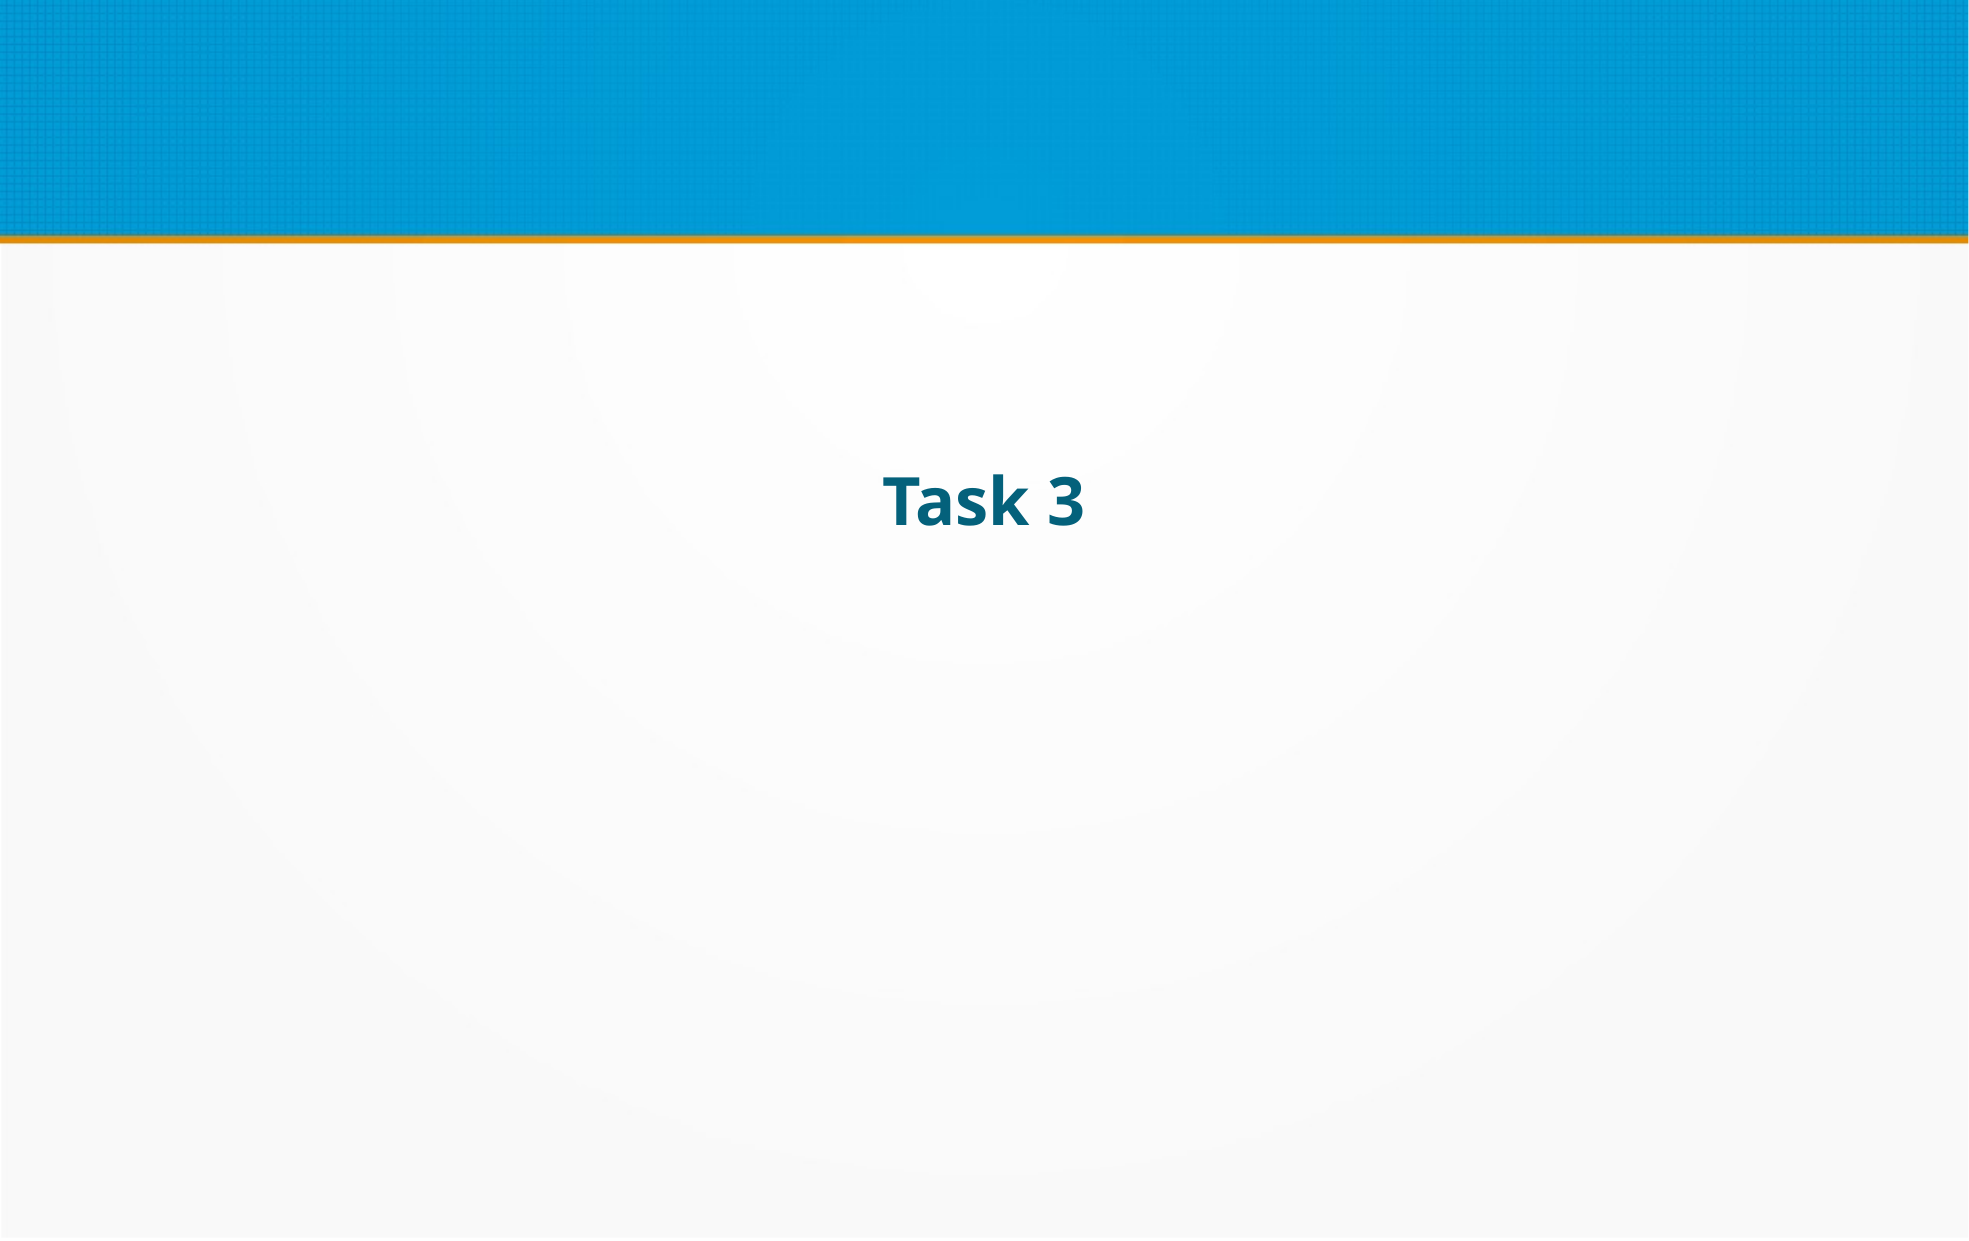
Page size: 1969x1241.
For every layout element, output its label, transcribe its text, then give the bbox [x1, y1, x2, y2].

picture [0, 233, 1969, 1241]
subtitle Task 3 [98, 19, 1870, 980]
